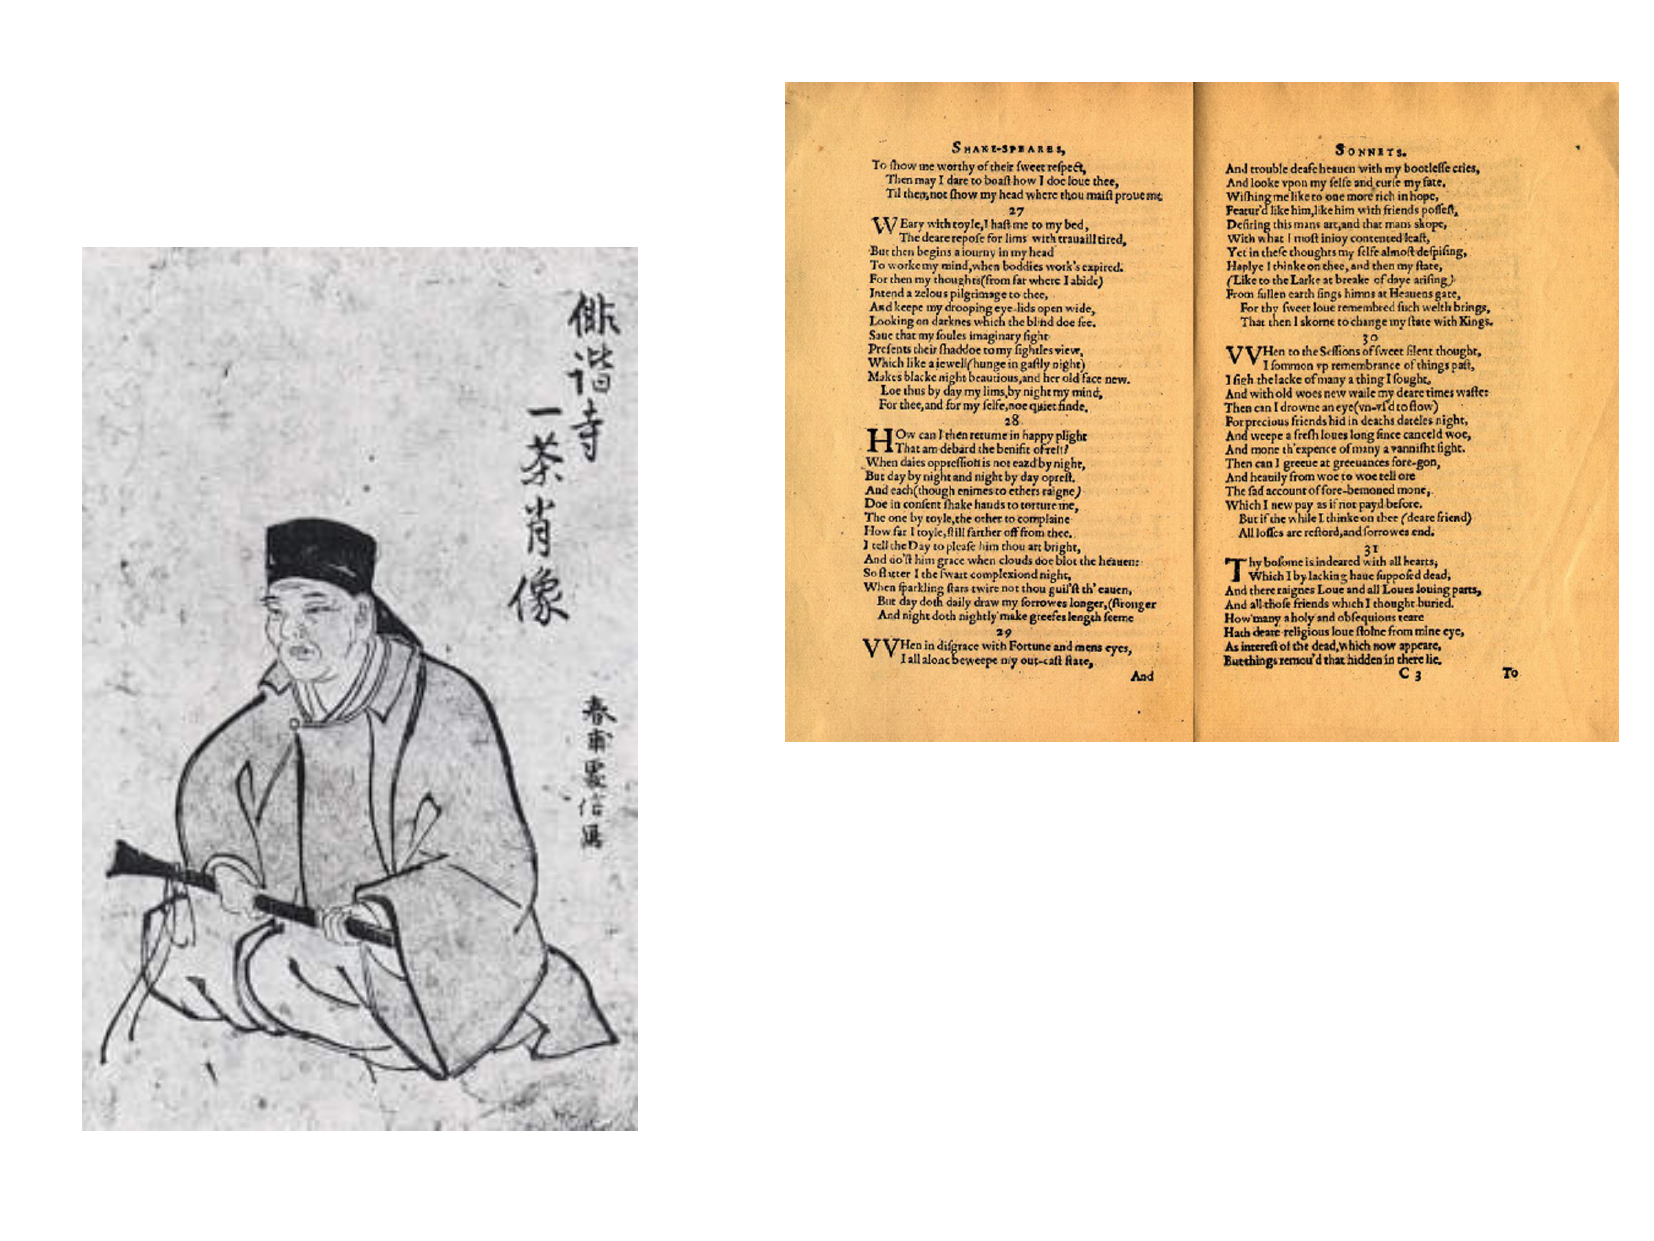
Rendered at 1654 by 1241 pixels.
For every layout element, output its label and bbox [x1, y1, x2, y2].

picture [785, 82, 1619, 742]
picture [82, 247, 638, 1131]
